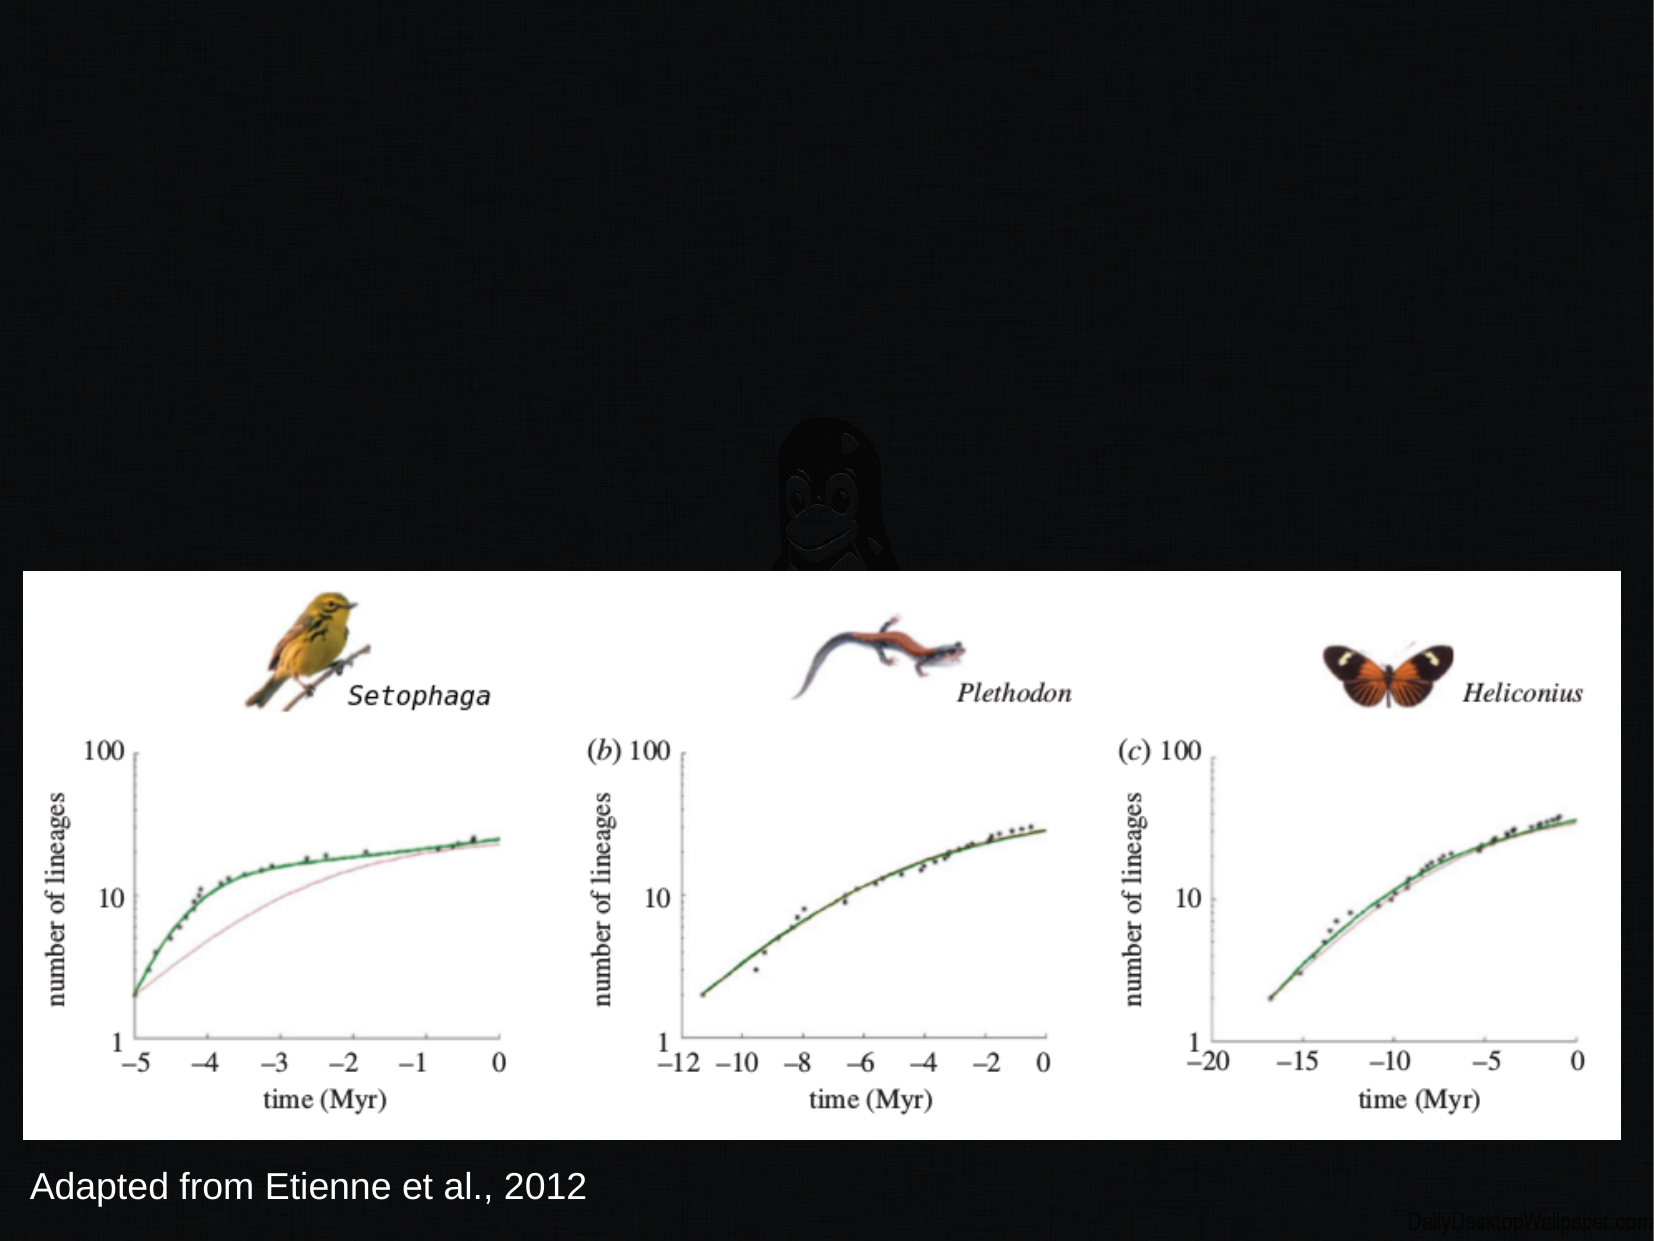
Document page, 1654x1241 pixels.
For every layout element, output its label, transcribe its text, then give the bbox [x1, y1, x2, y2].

text_box Adapted from Etienne et al., 2012 [15, 1158, 603, 1216]
picture [0, 0, 1654, 1241]
